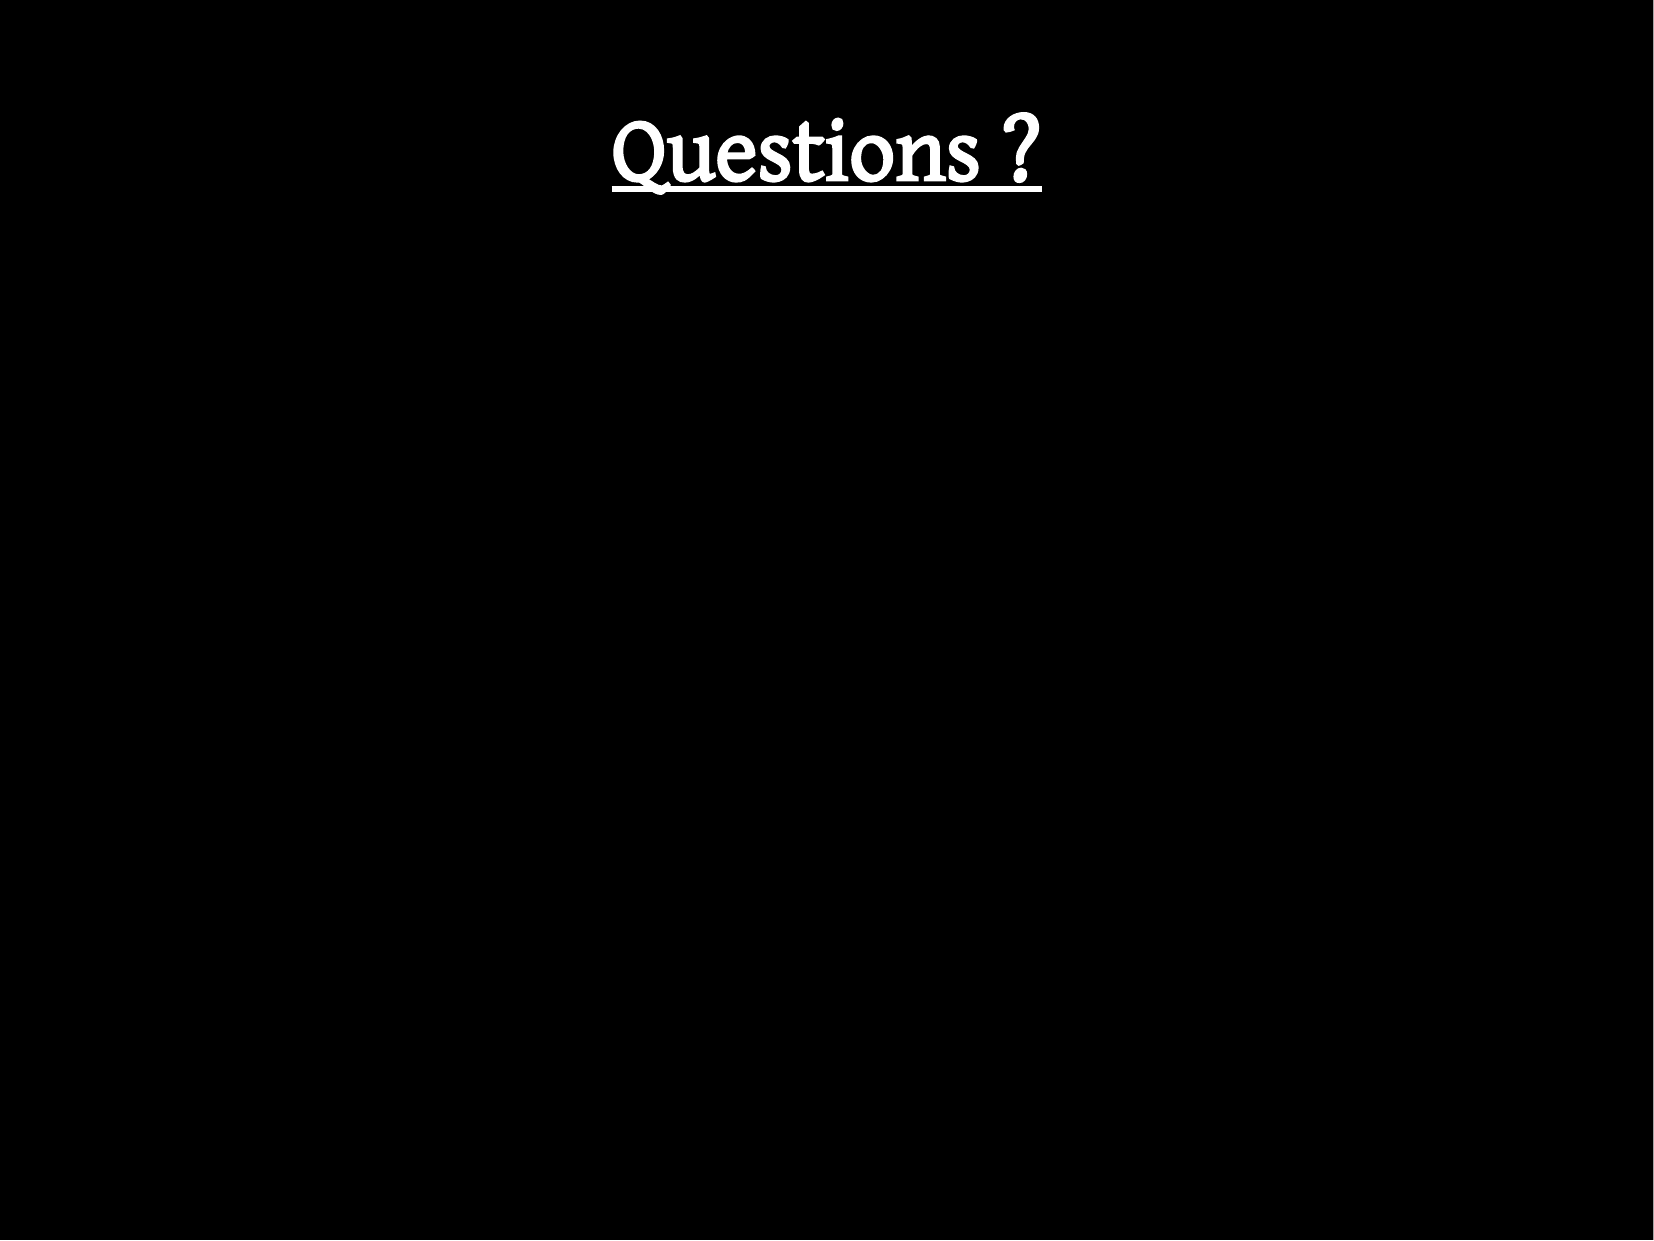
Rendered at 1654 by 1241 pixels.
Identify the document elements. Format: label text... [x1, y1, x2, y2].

title Questions ? [82, 49, 1571, 257]
